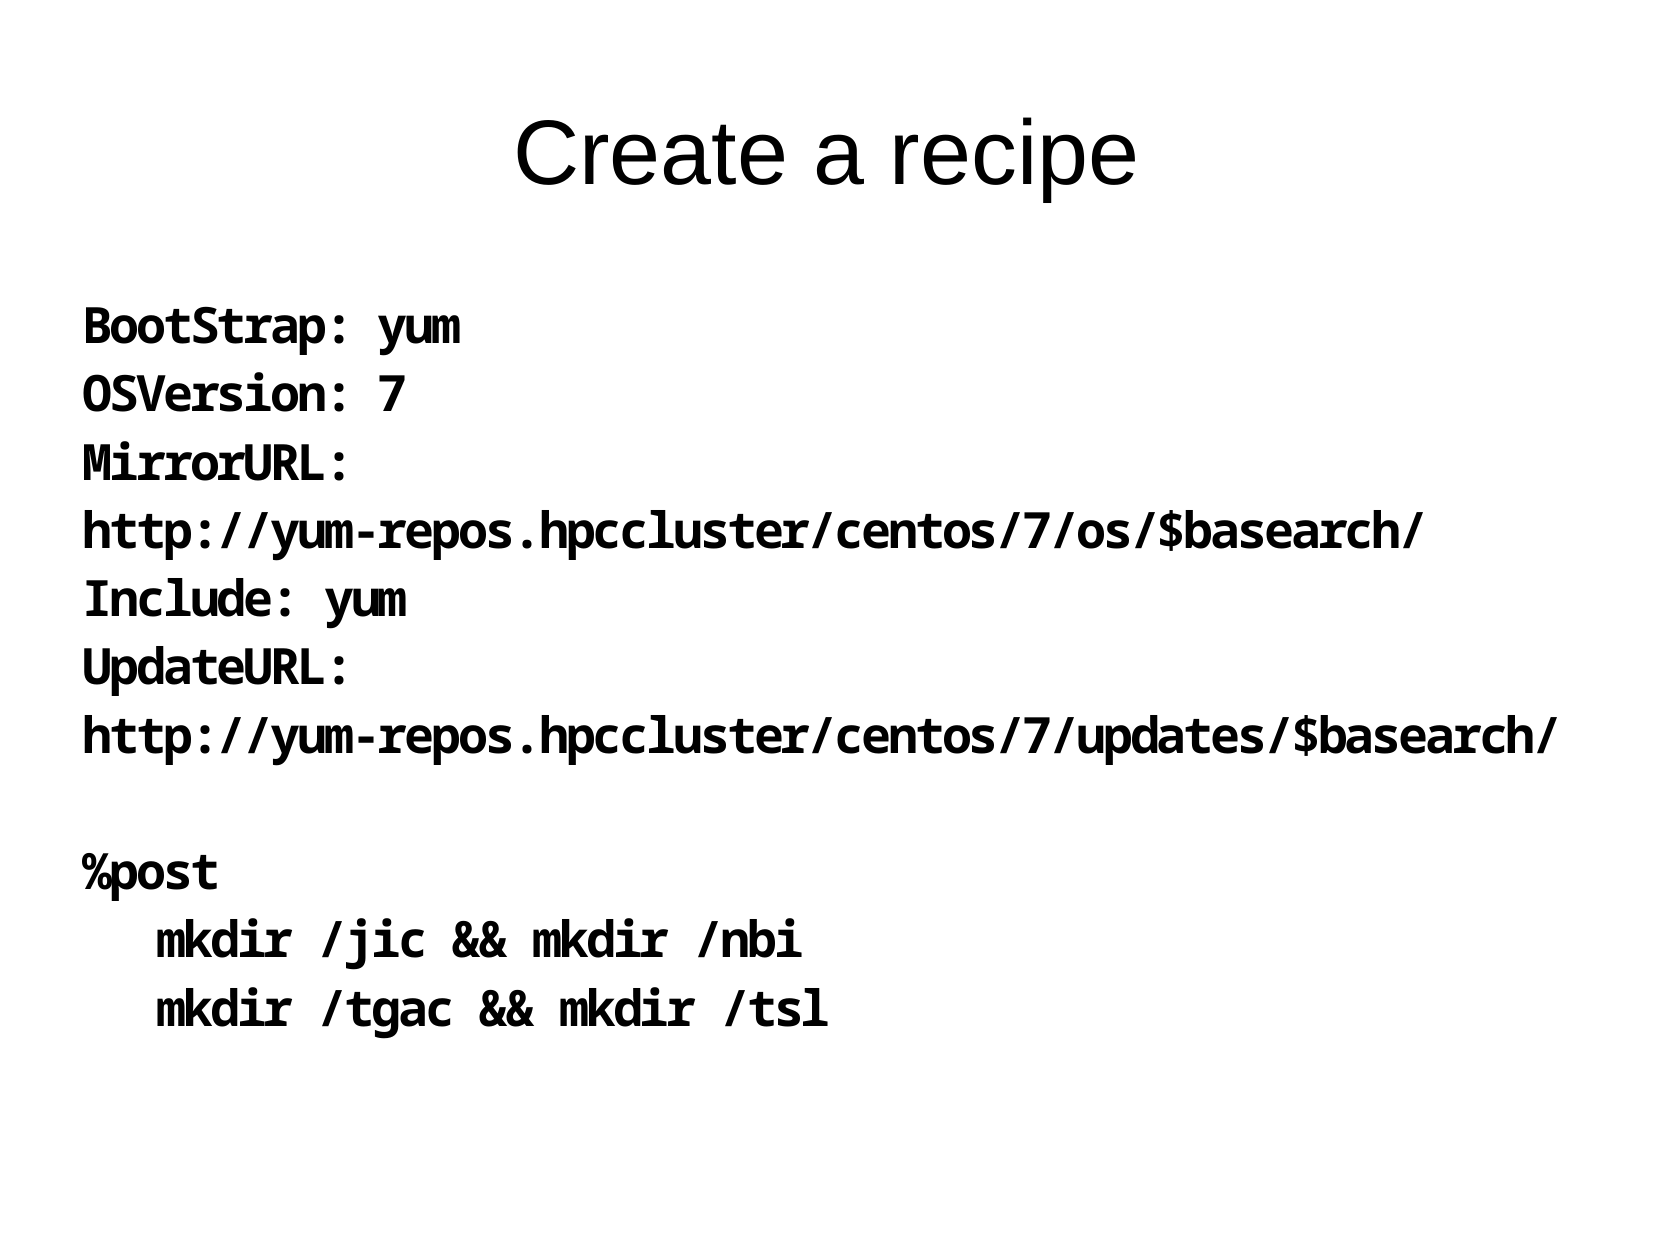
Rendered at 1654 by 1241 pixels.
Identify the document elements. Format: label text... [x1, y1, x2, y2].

subtitle BootStrap: yum OSVersion: 7 MirrorURL: http://yum-repos.hpccluster/centos/7/os/$basearch/ Include: yum UpdateURL: http://yum-repos.hpccluster/centos/7/updates/$basearch/ %post mkdir /jic && mkdir /nbi mkdir /tgac && mkdir /tsl [82, 290, 1571, 1010]
title Create a recipe [82, 49, 1571, 257]
